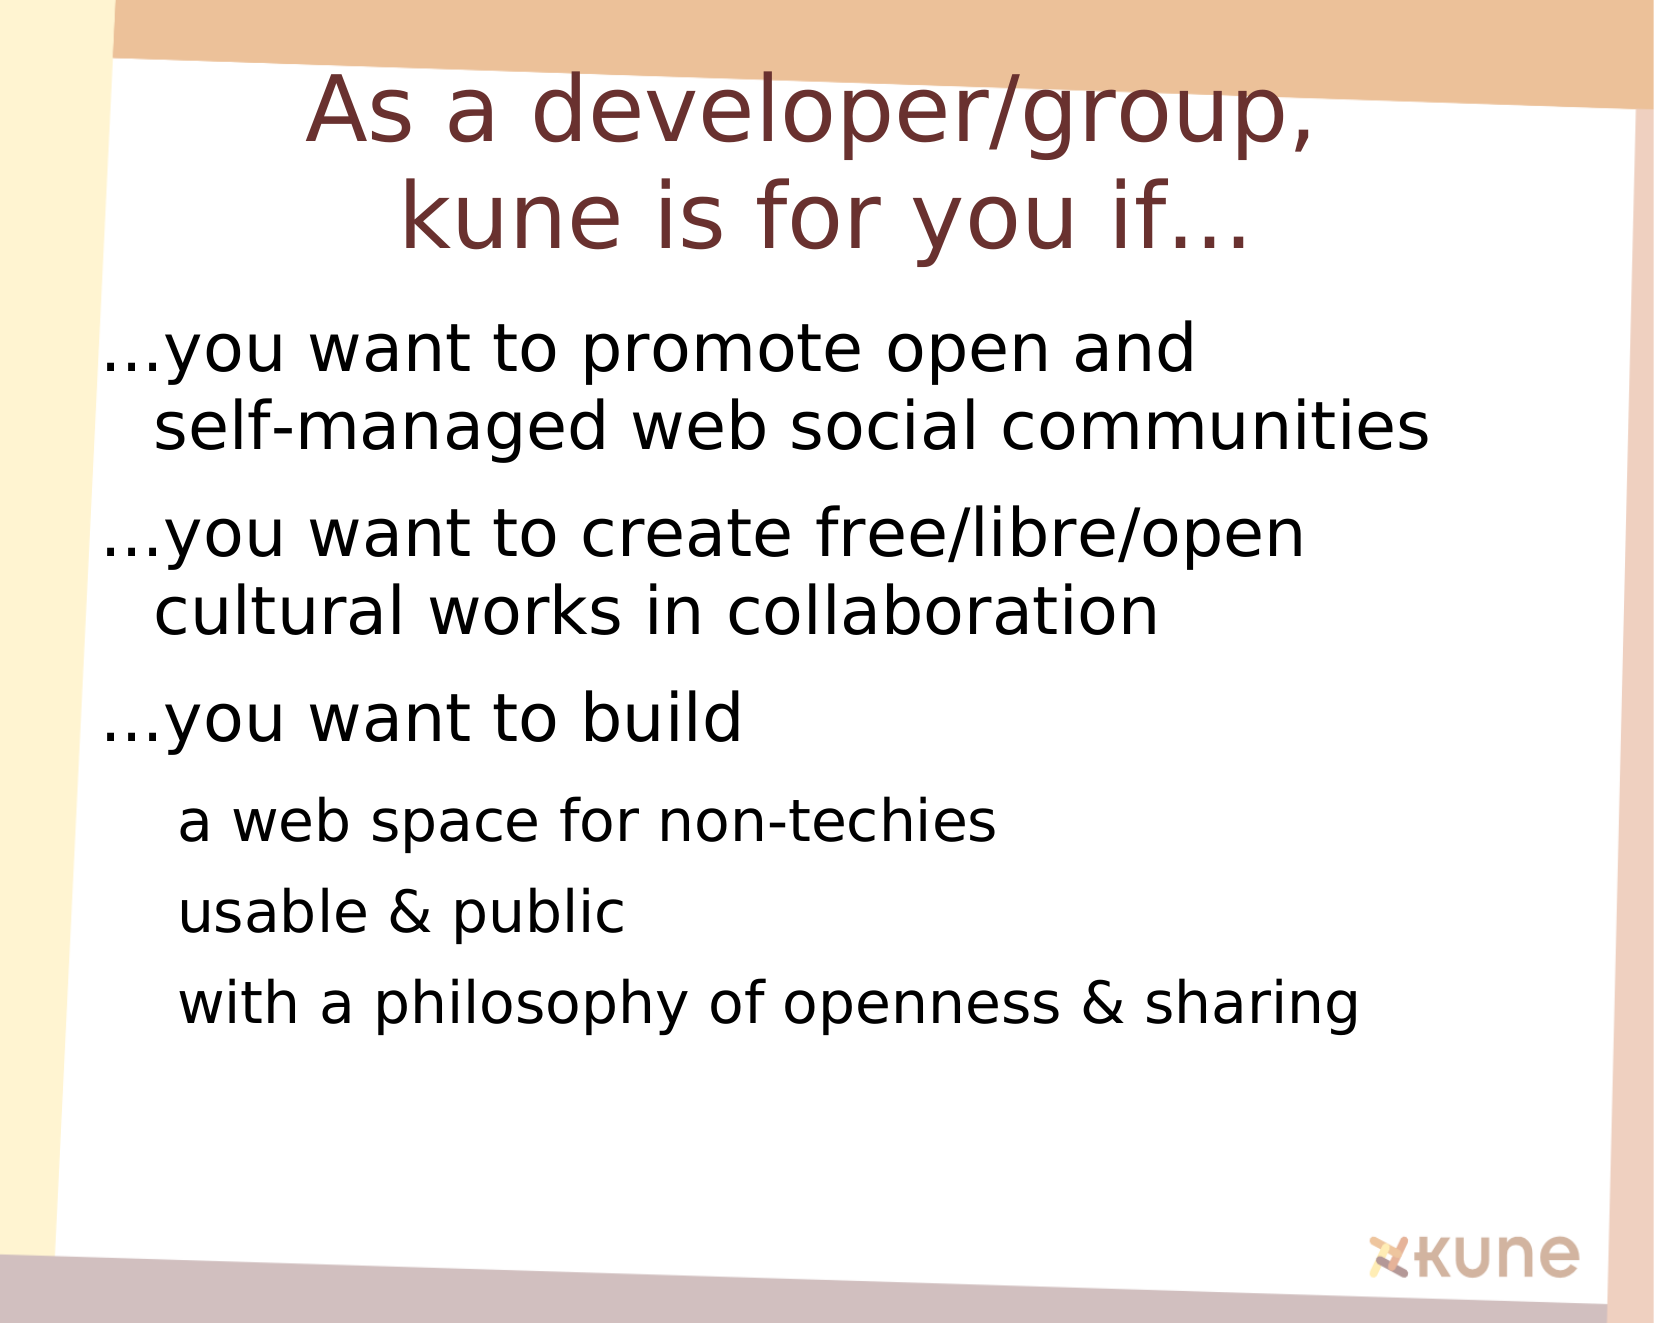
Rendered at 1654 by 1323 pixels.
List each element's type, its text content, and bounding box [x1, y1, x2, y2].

list ...you want to promote open and self-managed web social communities ...you want to create free/libre/open cultural works in collaboration ...you want to build a web space for non-techies usable & public with a philosophy of openness & sharing [82, 309, 1571, 1167]
picture [0, 0, 1654, 1323]
title As a developer/group, kune is for you if... [82, 48, 1571, 278]
